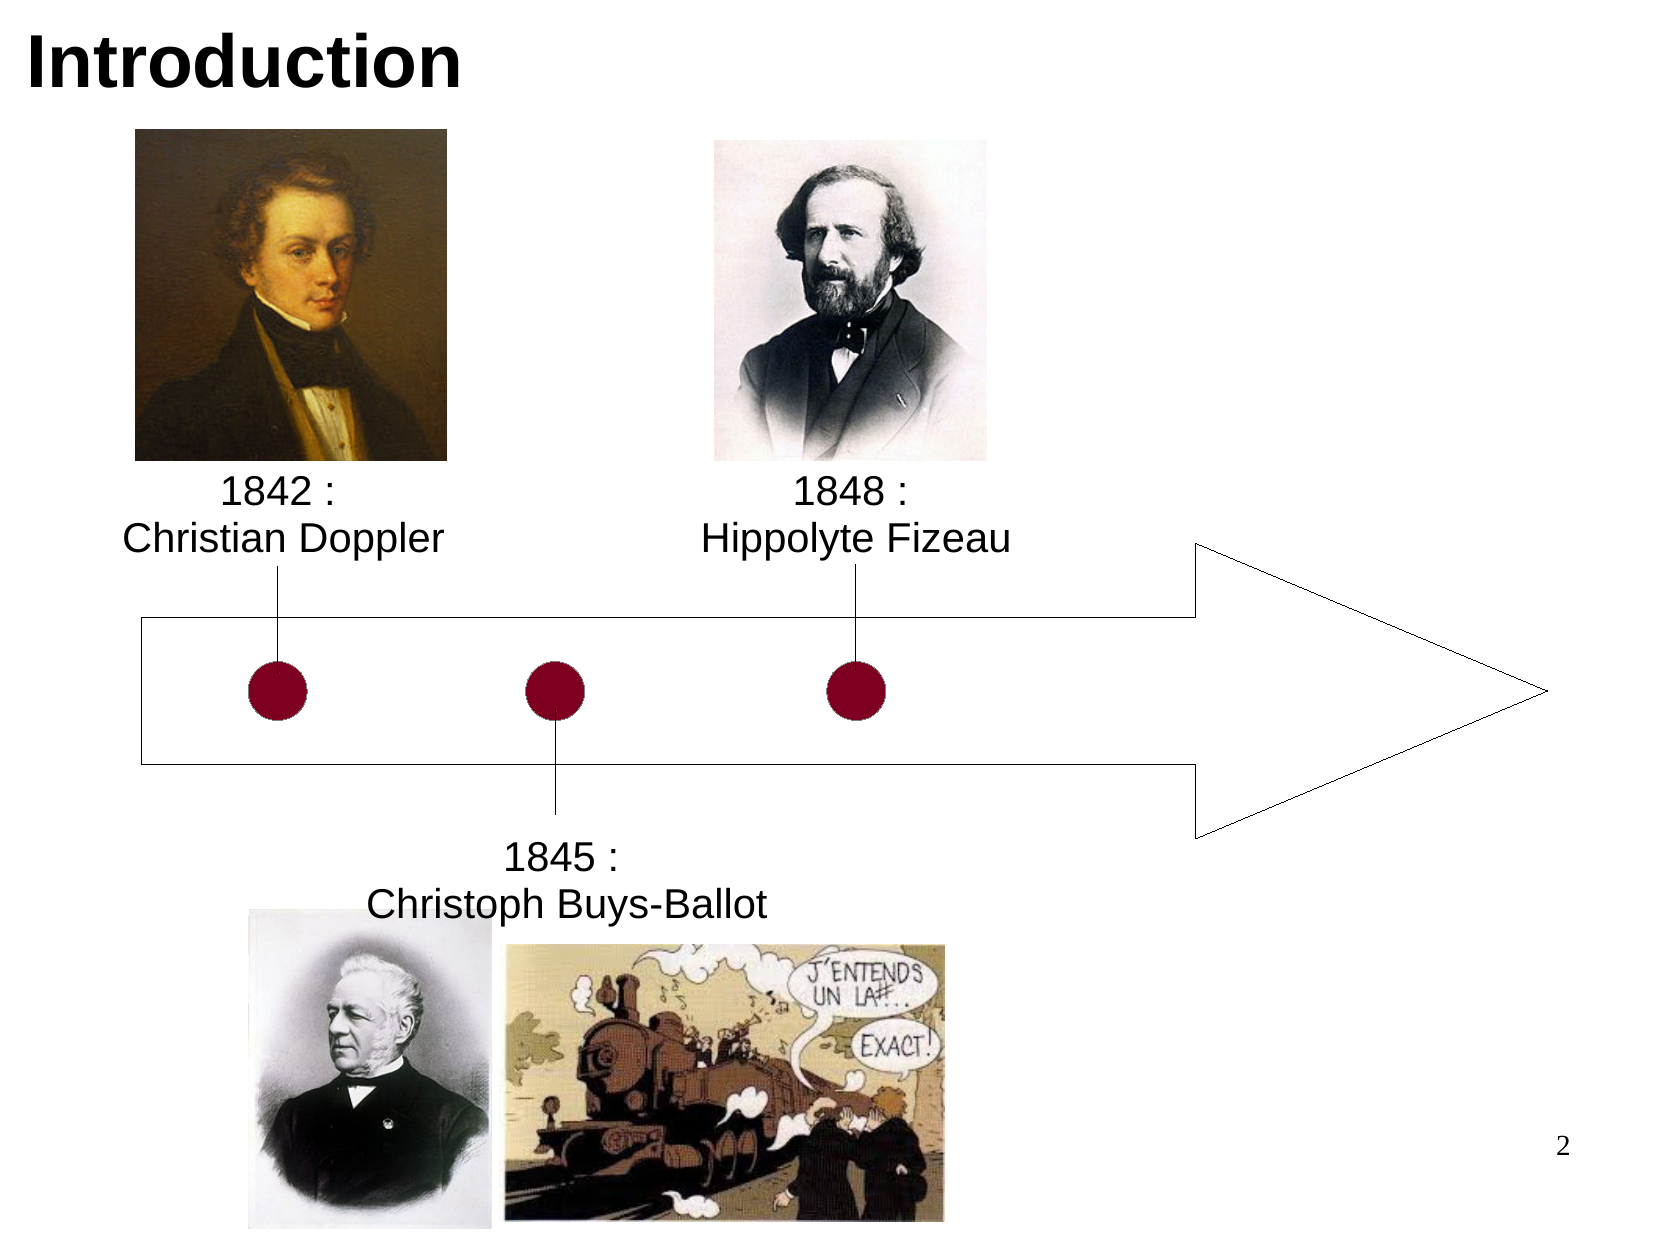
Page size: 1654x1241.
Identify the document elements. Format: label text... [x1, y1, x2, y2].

picture [248, 909, 492, 1229]
picture [499, 944, 945, 1222]
text_box 1848 : Hippolyte Fizeau [631, 460, 1081, 602]
text_box [248, 661, 308, 721]
text_box [525, 661, 585, 721]
picture [714, 140, 987, 461]
text_box Introduction [11, 11, 697, 111]
text_box [826, 661, 886, 721]
text_box 1842 : Christian Doppler [59, 460, 508, 602]
text_box 1845 : Christoph Buys-Ballot [342, 826, 792, 968]
picture [135, 129, 447, 461]
